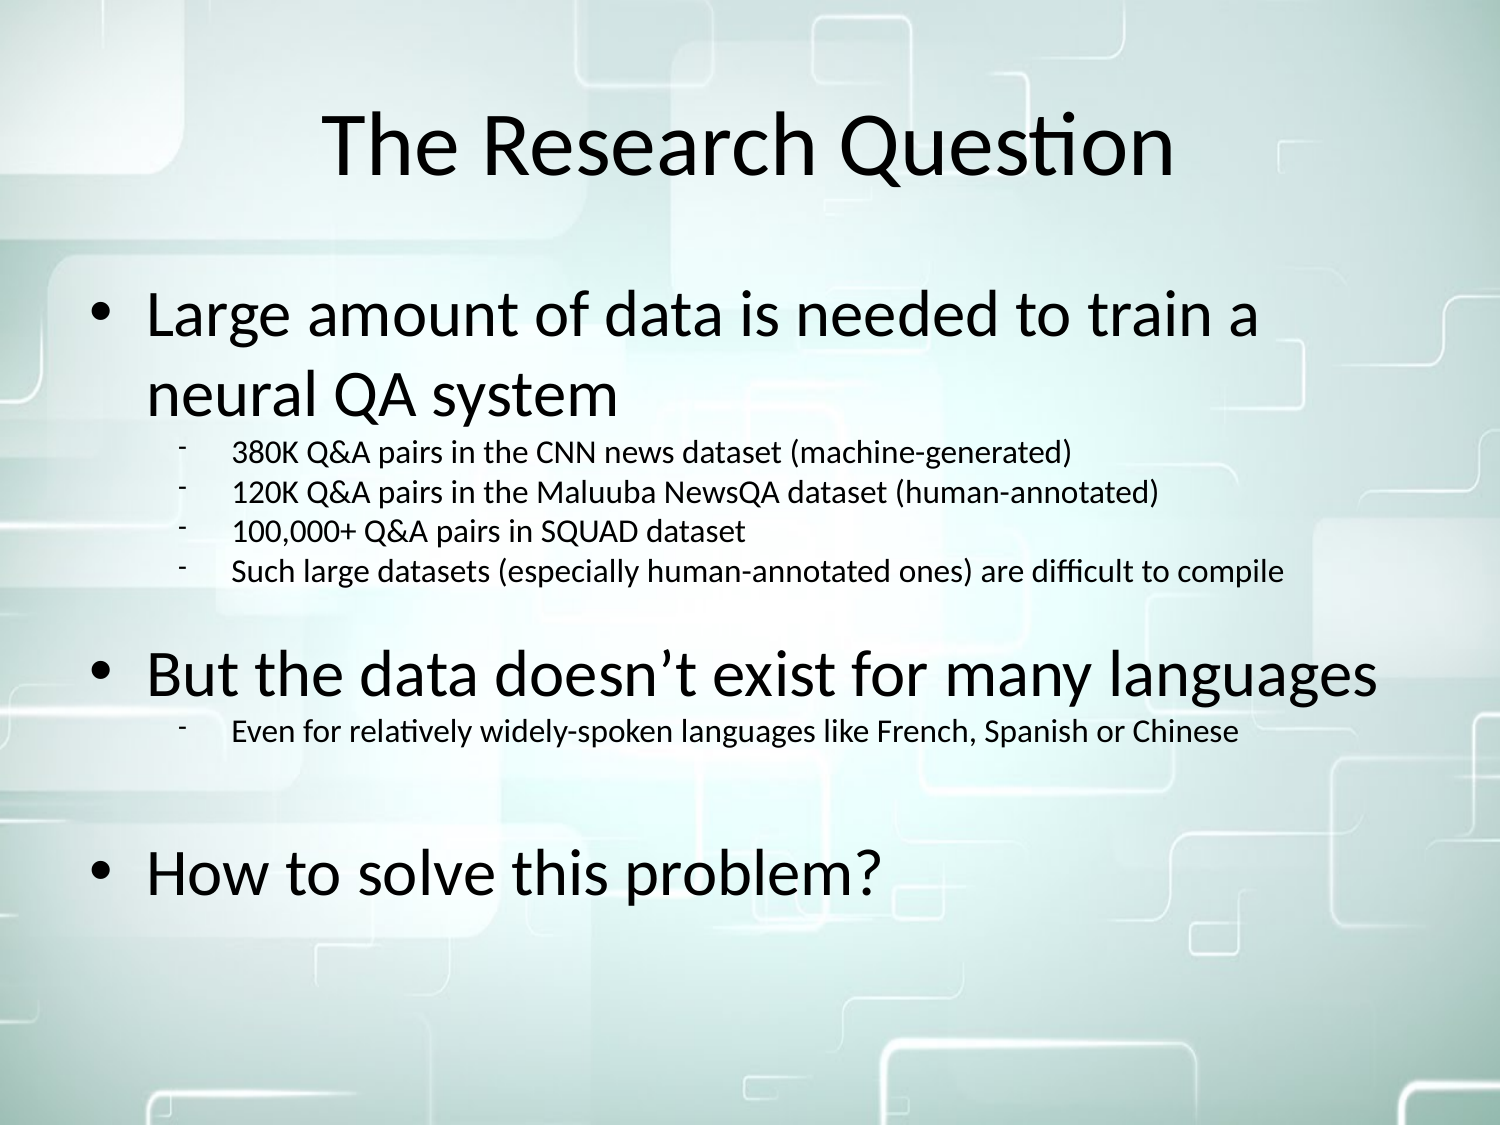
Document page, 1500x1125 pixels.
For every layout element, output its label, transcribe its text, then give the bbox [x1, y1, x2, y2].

picture [0, 0, 1500, 1125]
text_box Large amount of data is needed to train a neural QA system 380K Q&A pairs in the CNN news dataset (machine-generated) 120K Q&A pairs in the Maluuba NewsQA dataset (human-annotated) 100,000+ Q&A pairs in SQUAD dataset Such large datasets (especially human-annotated ones) are difficult to compile But the data doesn’t exist for many languages Even for relatively widely-spoken languages like French, Spanish or Chinese How to solve this problem? [75, 262, 1425, 1005]
text_box The Research Question [75, 45, 1425, 233]
